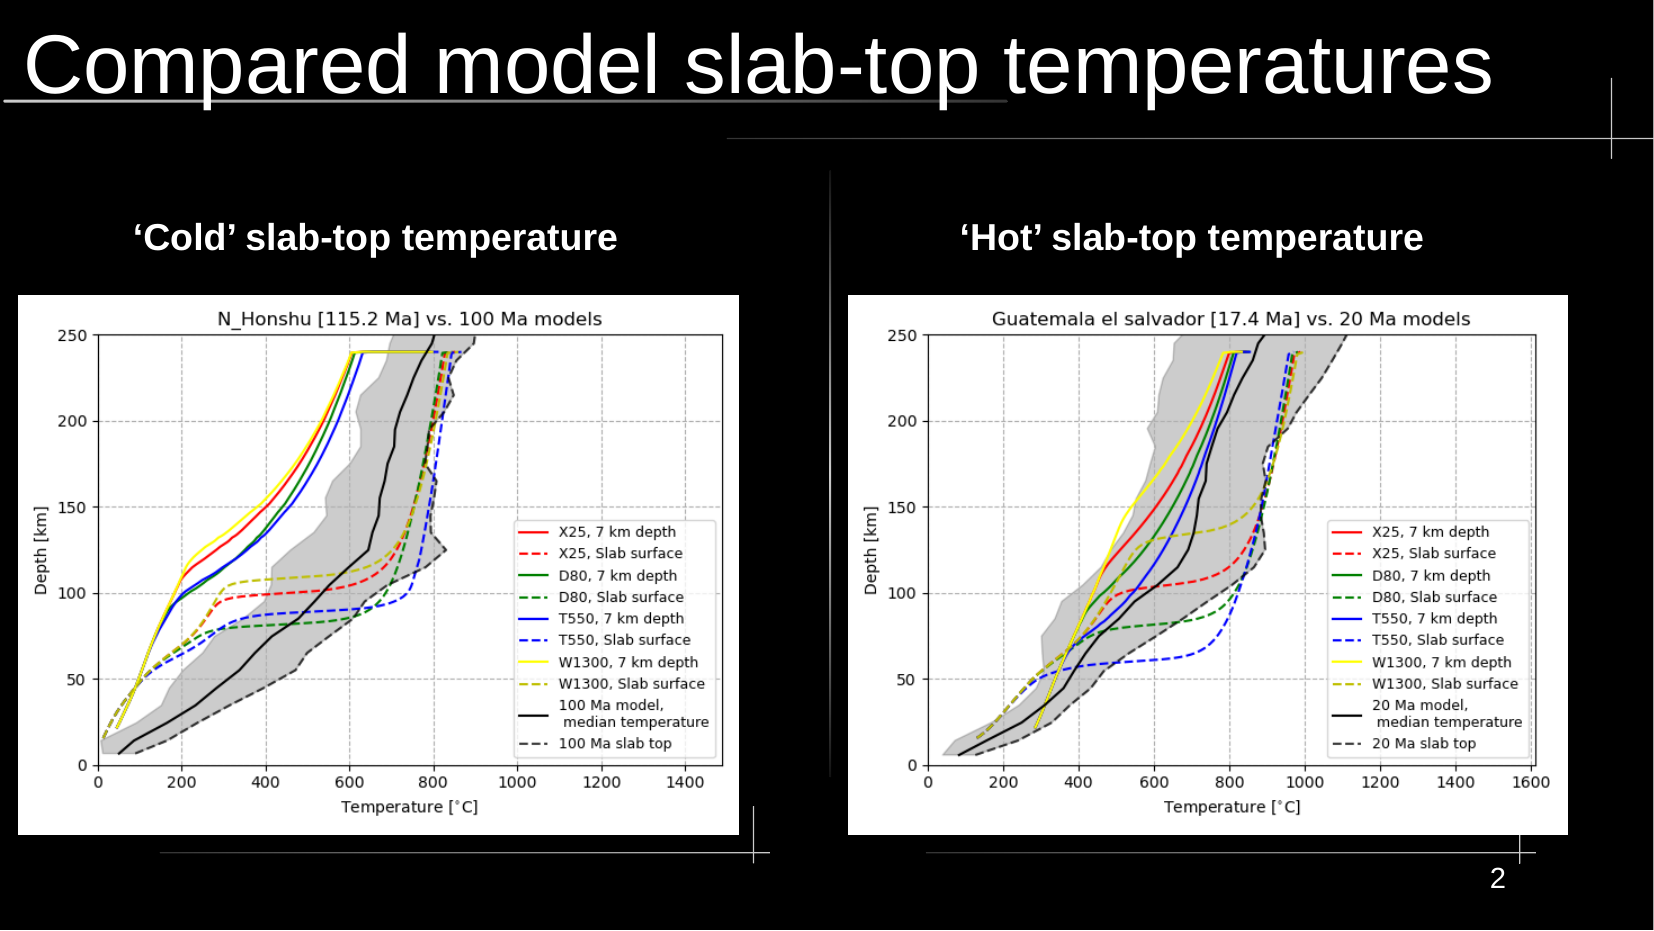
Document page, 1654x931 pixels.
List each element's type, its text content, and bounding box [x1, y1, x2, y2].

text_box ‘Cold’ slab-top temperature [118, 208, 634, 266]
text_box ‘Hot’ slab-top temperature [944, 208, 1440, 266]
title Compared model slab-top temperatures [23, 11, 1589, 119]
picture [848, 295, 1568, 835]
picture [18, 295, 739, 835]
